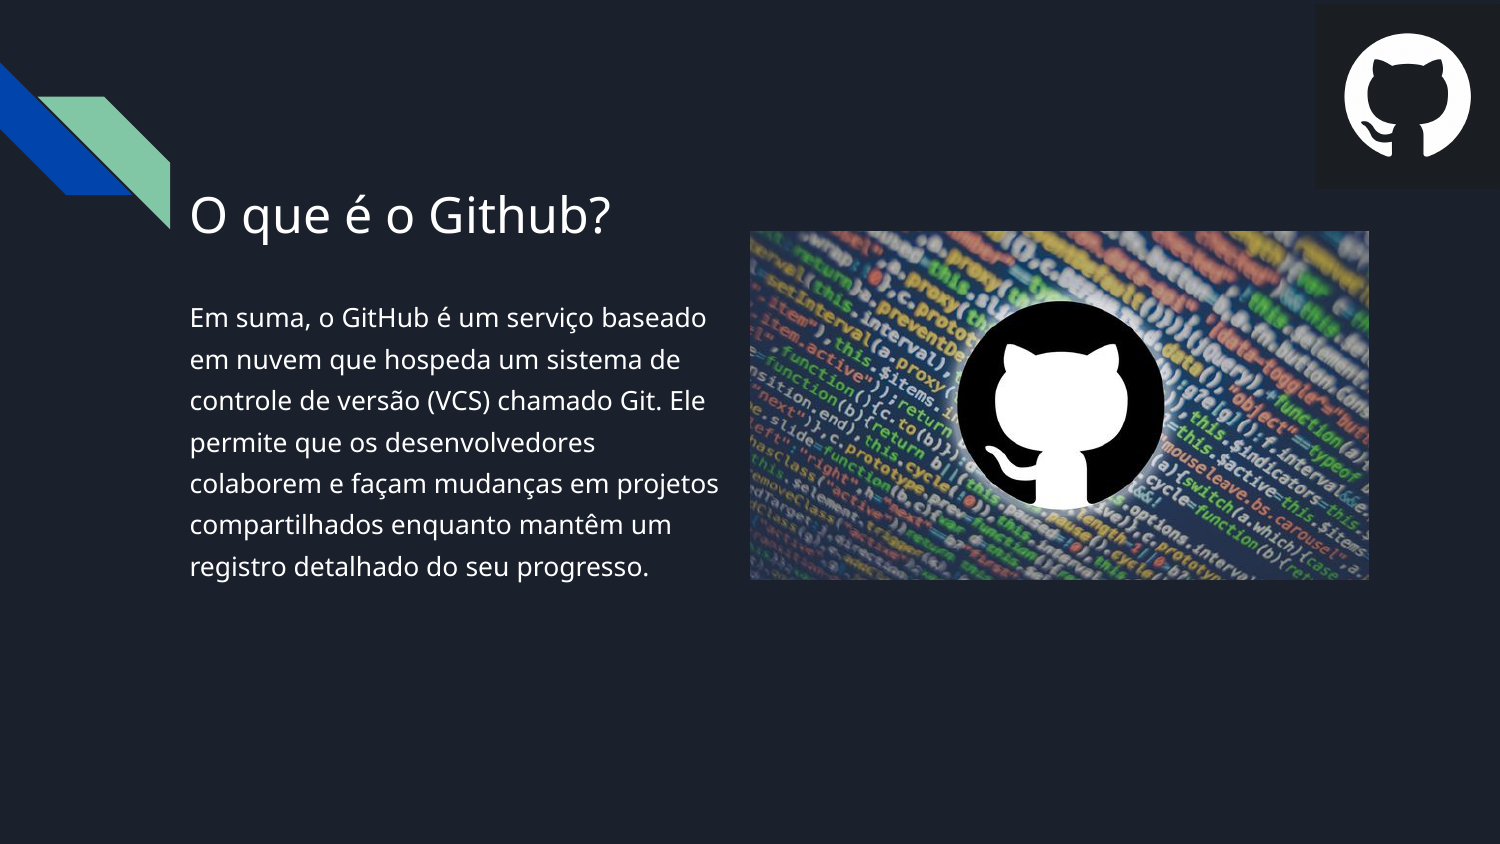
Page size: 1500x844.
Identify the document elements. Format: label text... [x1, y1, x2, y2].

list Em suma, o GitHub é um serviço baseado em nuvem que hospeda um sistema de controle de versão (VCS) chamado Git. Ele permite que os desenvolvedores colaborem e façam mudanças em projetos compartilhados enquanto mantêm um registro detalhado do seu progresso. [174, 279, 738, 612]
picture [750, 231, 1369, 580]
picture [1315, 4, 1500, 189]
title O que é o Github? [174, 164, 738, 279]
